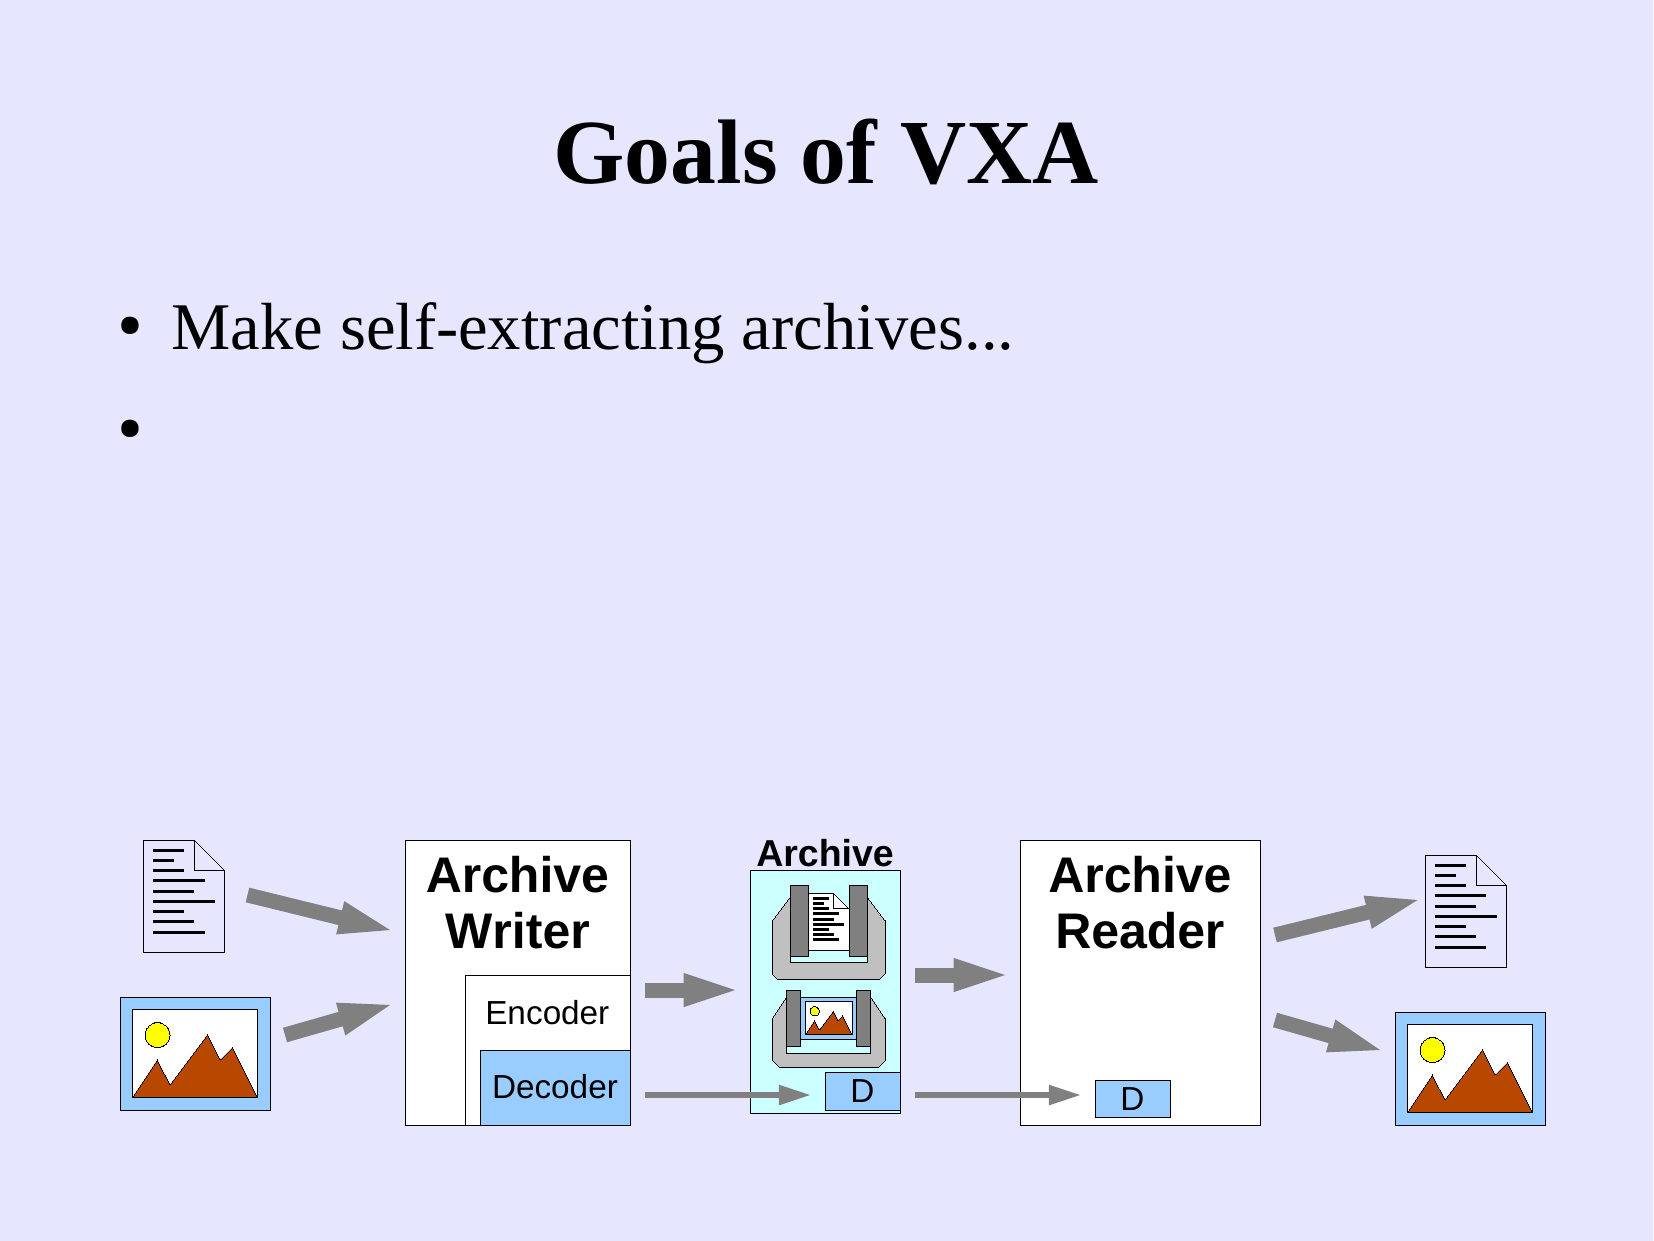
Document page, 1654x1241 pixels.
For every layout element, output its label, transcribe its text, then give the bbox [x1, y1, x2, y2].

text_box Archive [720, 825, 931, 882]
text_box Archive Writer [405, 840, 631, 1126]
text_box [750, 882, 901, 1114]
list Make self-extracting archives... [82, 290, 1571, 1095]
text_box Archive Reader [1020, 840, 1261, 1126]
text_box [1395, 1012, 1546, 1126]
title Goals of VXA [82, 49, 1571, 257]
text_box [120, 997, 271, 1111]
text_box Decoder [480, 1050, 631, 1126]
text_box D [825, 1072, 901, 1111]
text_box Encoder [465, 975, 631, 1126]
text_box D [1095, 1080, 1171, 1118]
